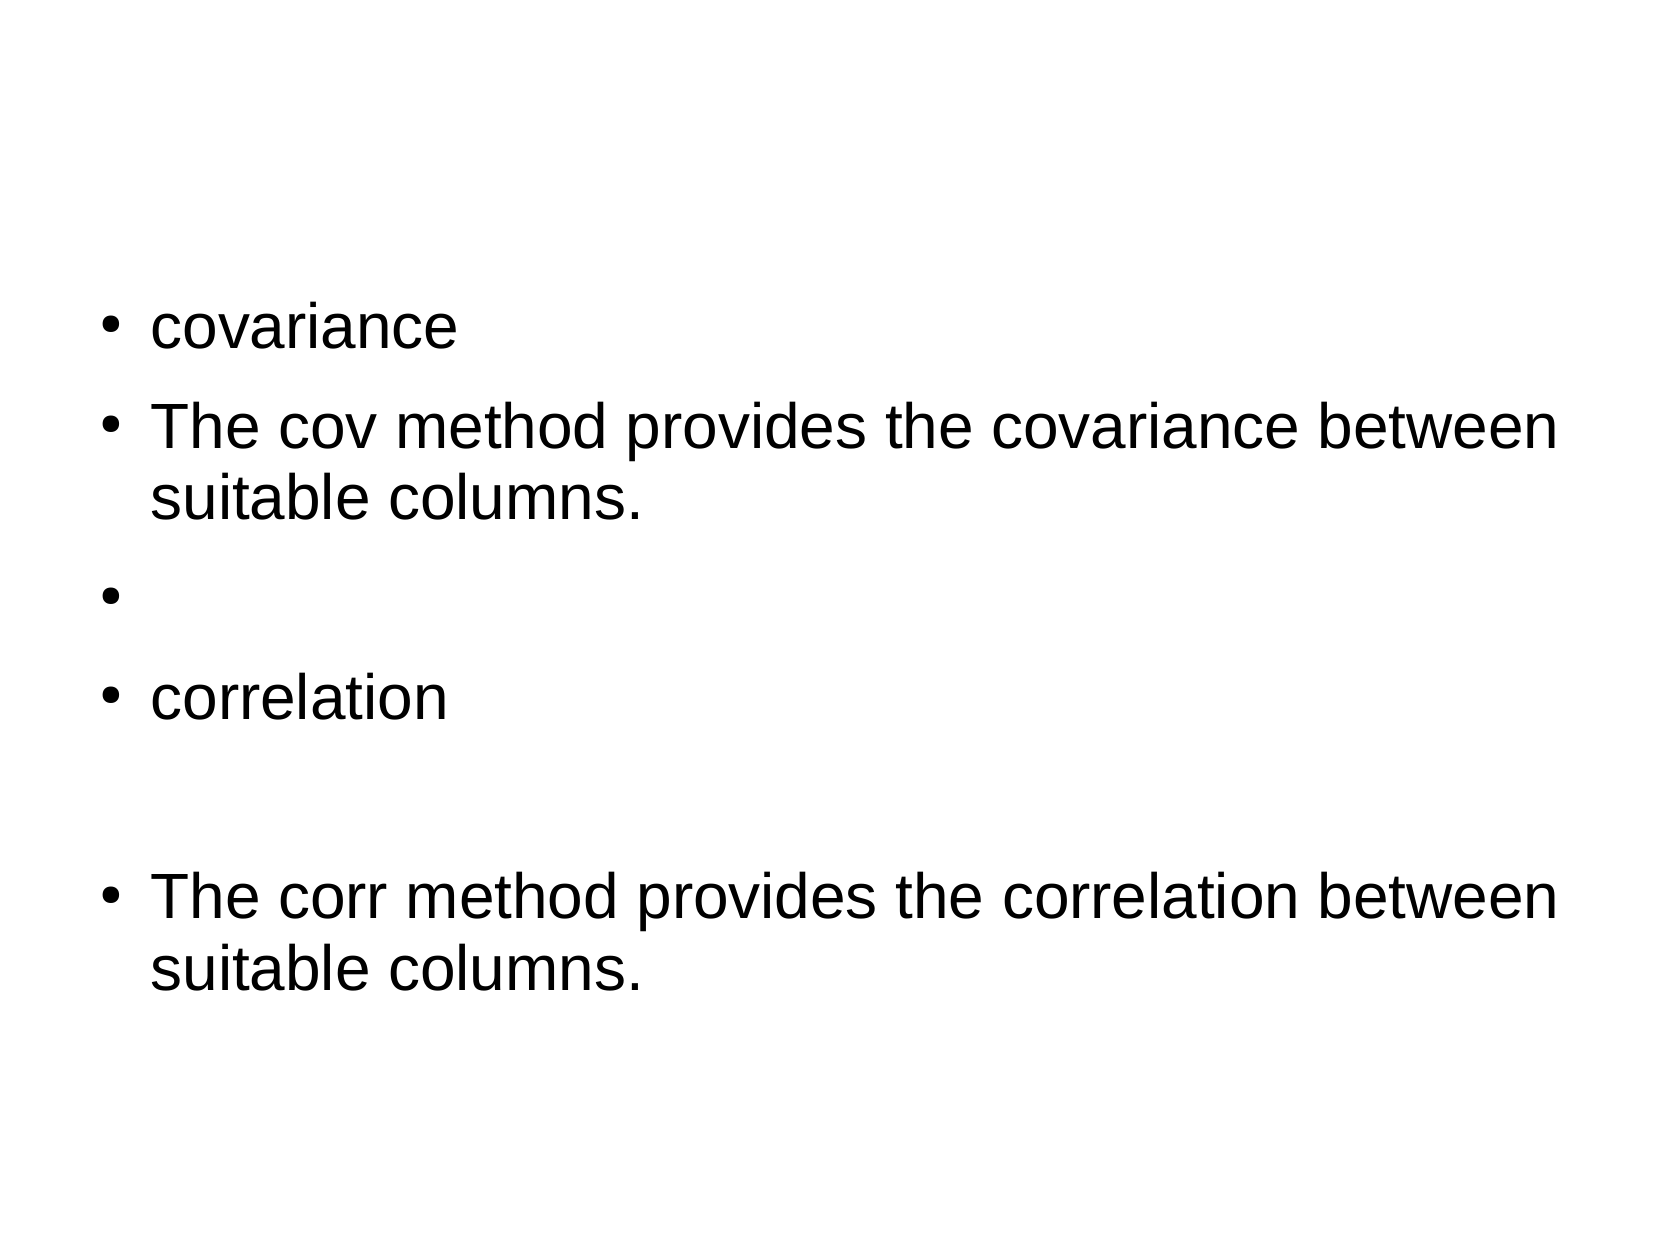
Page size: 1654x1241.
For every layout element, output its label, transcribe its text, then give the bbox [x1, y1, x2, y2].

list covariance The cov method provides the covariance between suitable columns. correlation The corr method provides the correlation between suitable columns. [82, 290, 1571, 1010]
